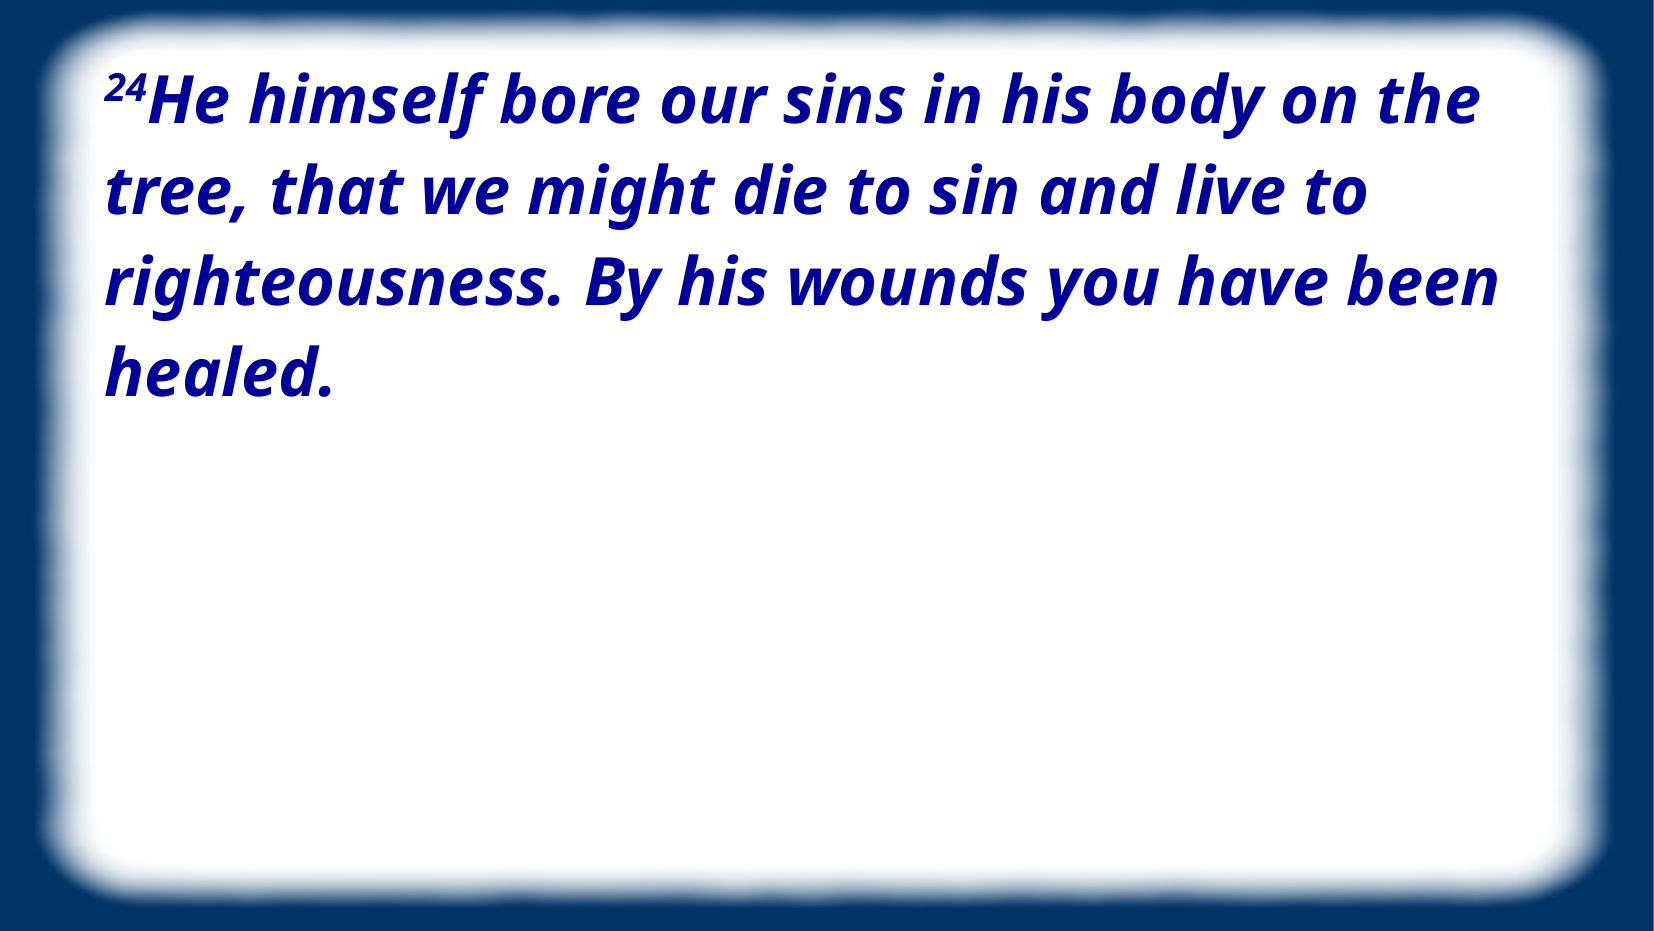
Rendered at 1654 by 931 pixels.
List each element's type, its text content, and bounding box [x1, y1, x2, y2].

text_box 24He himself bore our sins in his body on the tree, that we might die to sin and live to righteousness. By his wounds you have been healed. [90, 45, 1546, 415]
picture [0, 0, 1654, 931]
